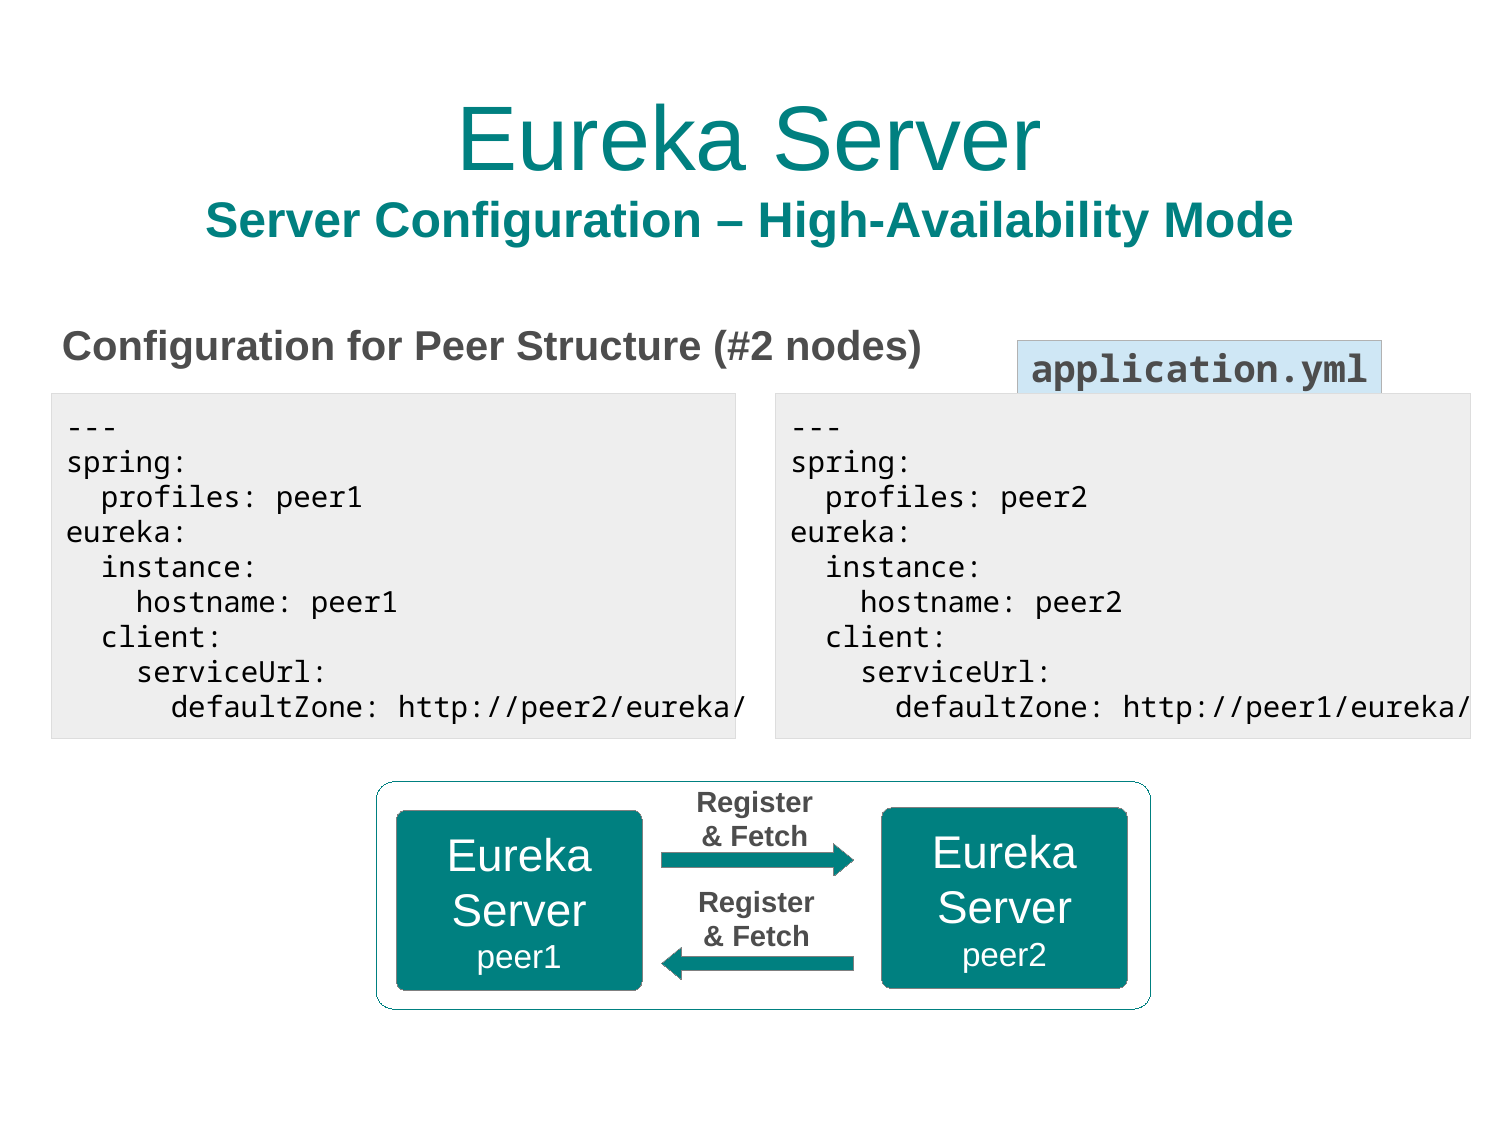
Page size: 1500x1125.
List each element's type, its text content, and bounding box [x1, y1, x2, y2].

text_box --- spring: profiles: peer2 eureka: instance: hostname: peer2 client: serviceUrl: defaultZone: http://peer1/eureka/ [775, 393, 1471, 739]
text_box Register & Fetch [677, 782, 832, 861]
text_box Configuration for Peer Structure (#2 nodes) [47, 311, 1264, 391]
title Eureka Server [75, 44, 1425, 233]
text_box Register & Fetch [677, 775, 832, 781]
text_box --- spring: profiles: peer1 eureka: instance: hostname: peer1 client: serviceUrl: defaultZone: http://peer2/eureka/ [51, 393, 736, 739]
text_box [661, 843, 854, 876]
text_box Eureka Server peer1 [396, 810, 643, 991]
text_box [661, 949, 854, 980]
text_box Register & Fetch [679, 875, 834, 961]
text_box Eureka Server peer2 [881, 807, 1128, 989]
text_box application.yml [1017, 340, 1382, 393]
text_box Server Configuration – High-Availability Mode [0, 180, 1500, 255]
